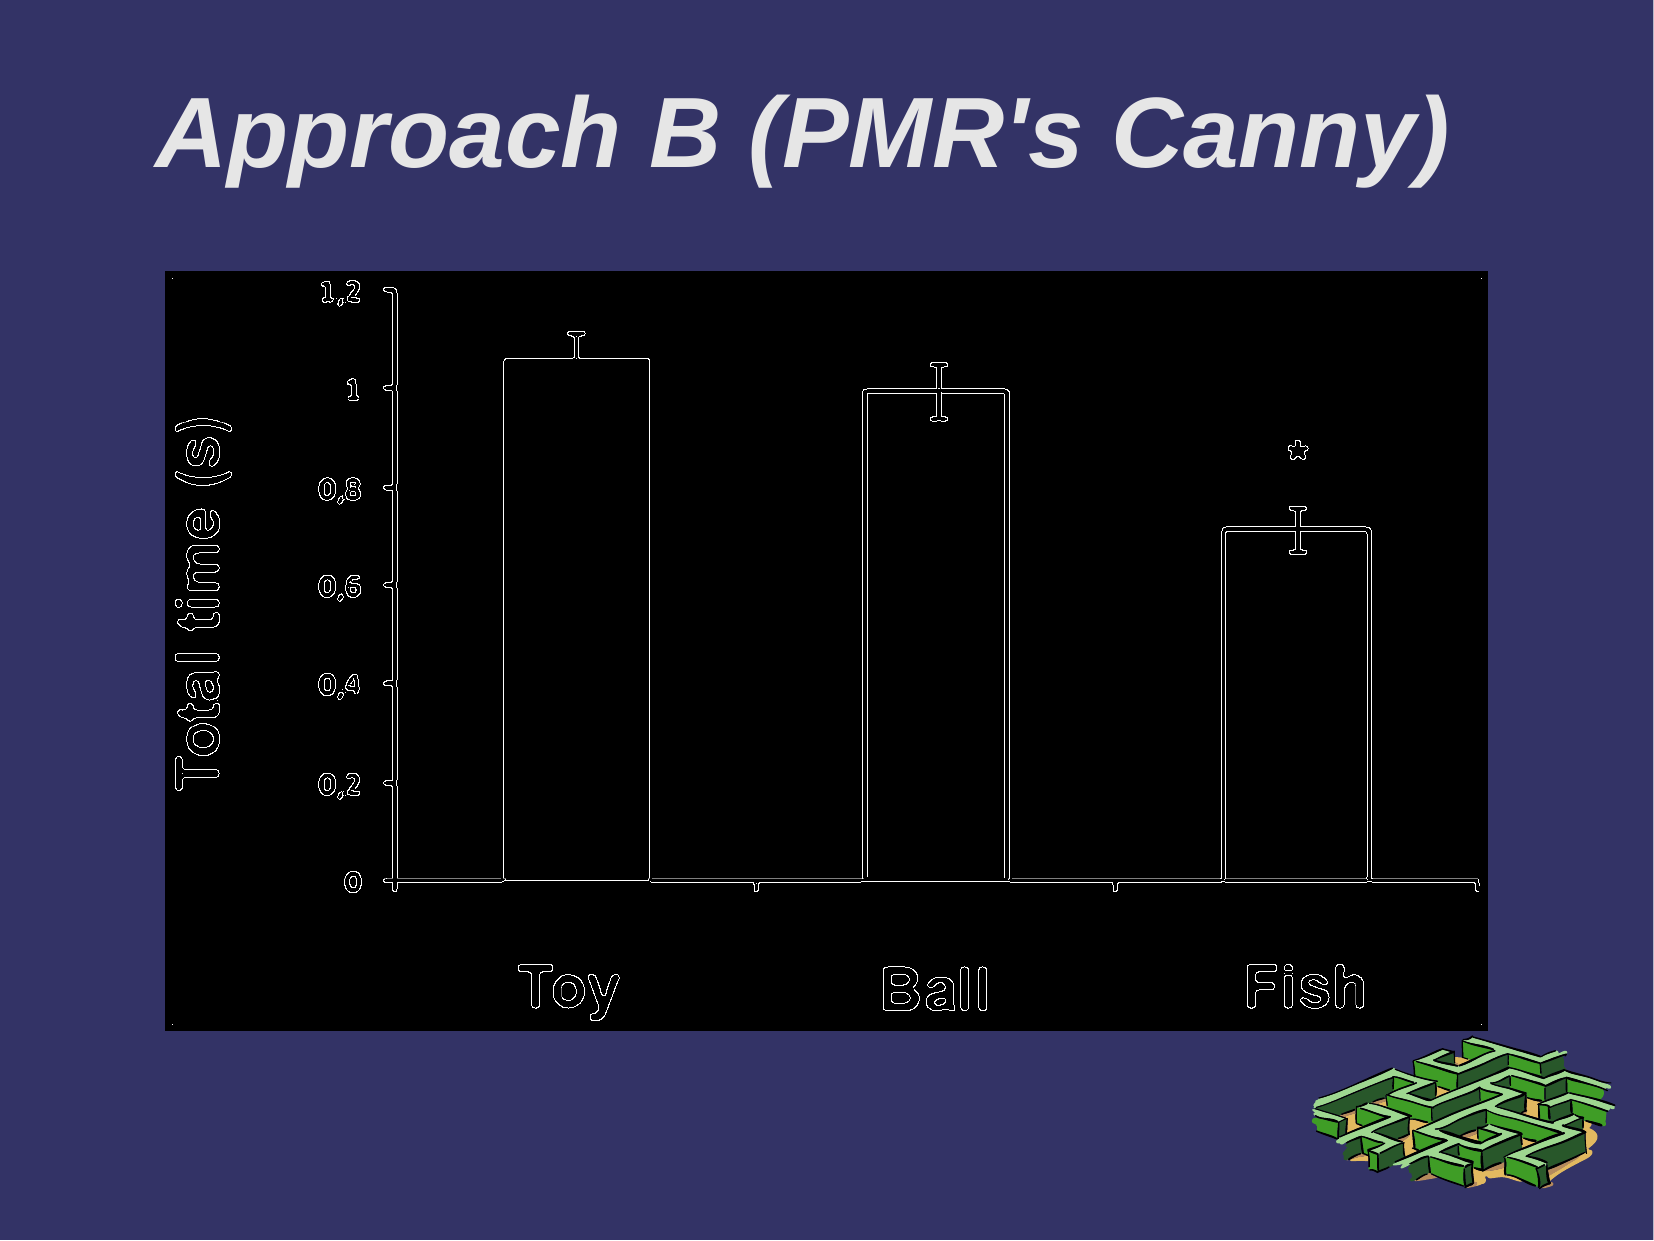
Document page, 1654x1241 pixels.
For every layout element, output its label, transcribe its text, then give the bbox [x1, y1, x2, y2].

title Approach B (PMR's Canny) [11, 29, 1595, 237]
picture [165, 271, 1488, 1031]
